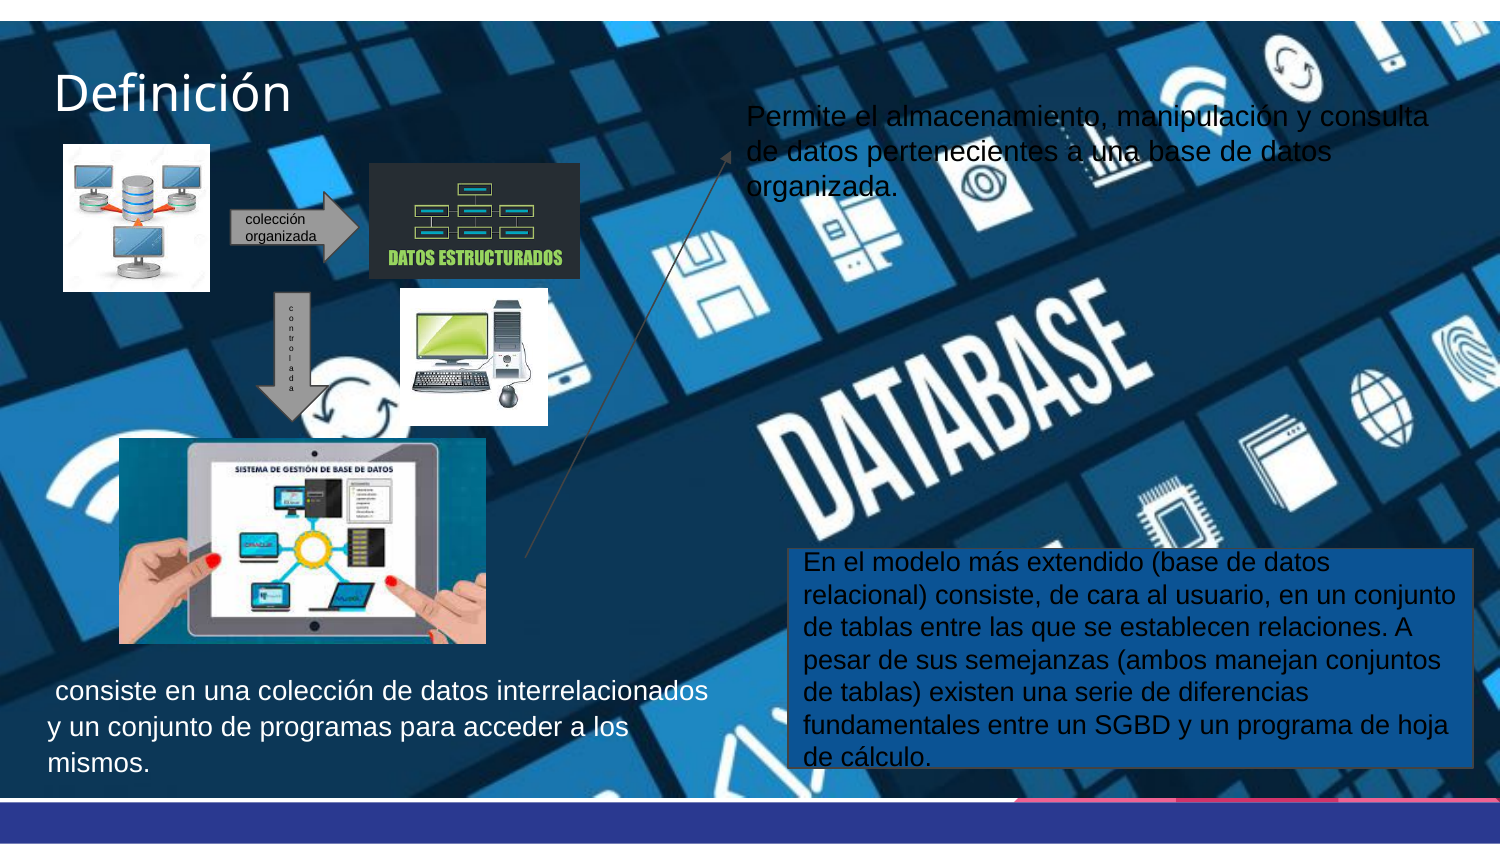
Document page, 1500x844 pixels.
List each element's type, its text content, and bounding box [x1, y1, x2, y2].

text_box colección organizada [230, 191, 360, 263]
text_box controlada [256, 292, 329, 422]
text_box En el modelo más extendido (base de datos relacional) consiste, de cara al usuario, en un conjunto de tablas entre las que se establecen relaciones. A pesar de sus semejanzas (ambos manejan conjuntos de tablas) existen una serie de diferencias fundamentales entre un SGBD y un programa de hoja de cálculo. [788, 548, 1474, 769]
picture [0, 21, 1500, 799]
title Definición [38, 42, 1437, 142]
text_box Permite el almacenamiento, manipulación y consulta de datos pertenecientes a una base de datos organizada. [731, 82, 1457, 218]
list consiste en una colección de datos interrelacionados y un conjunto de programas para acceder a los mismos. [32, 656, 732, 794]
